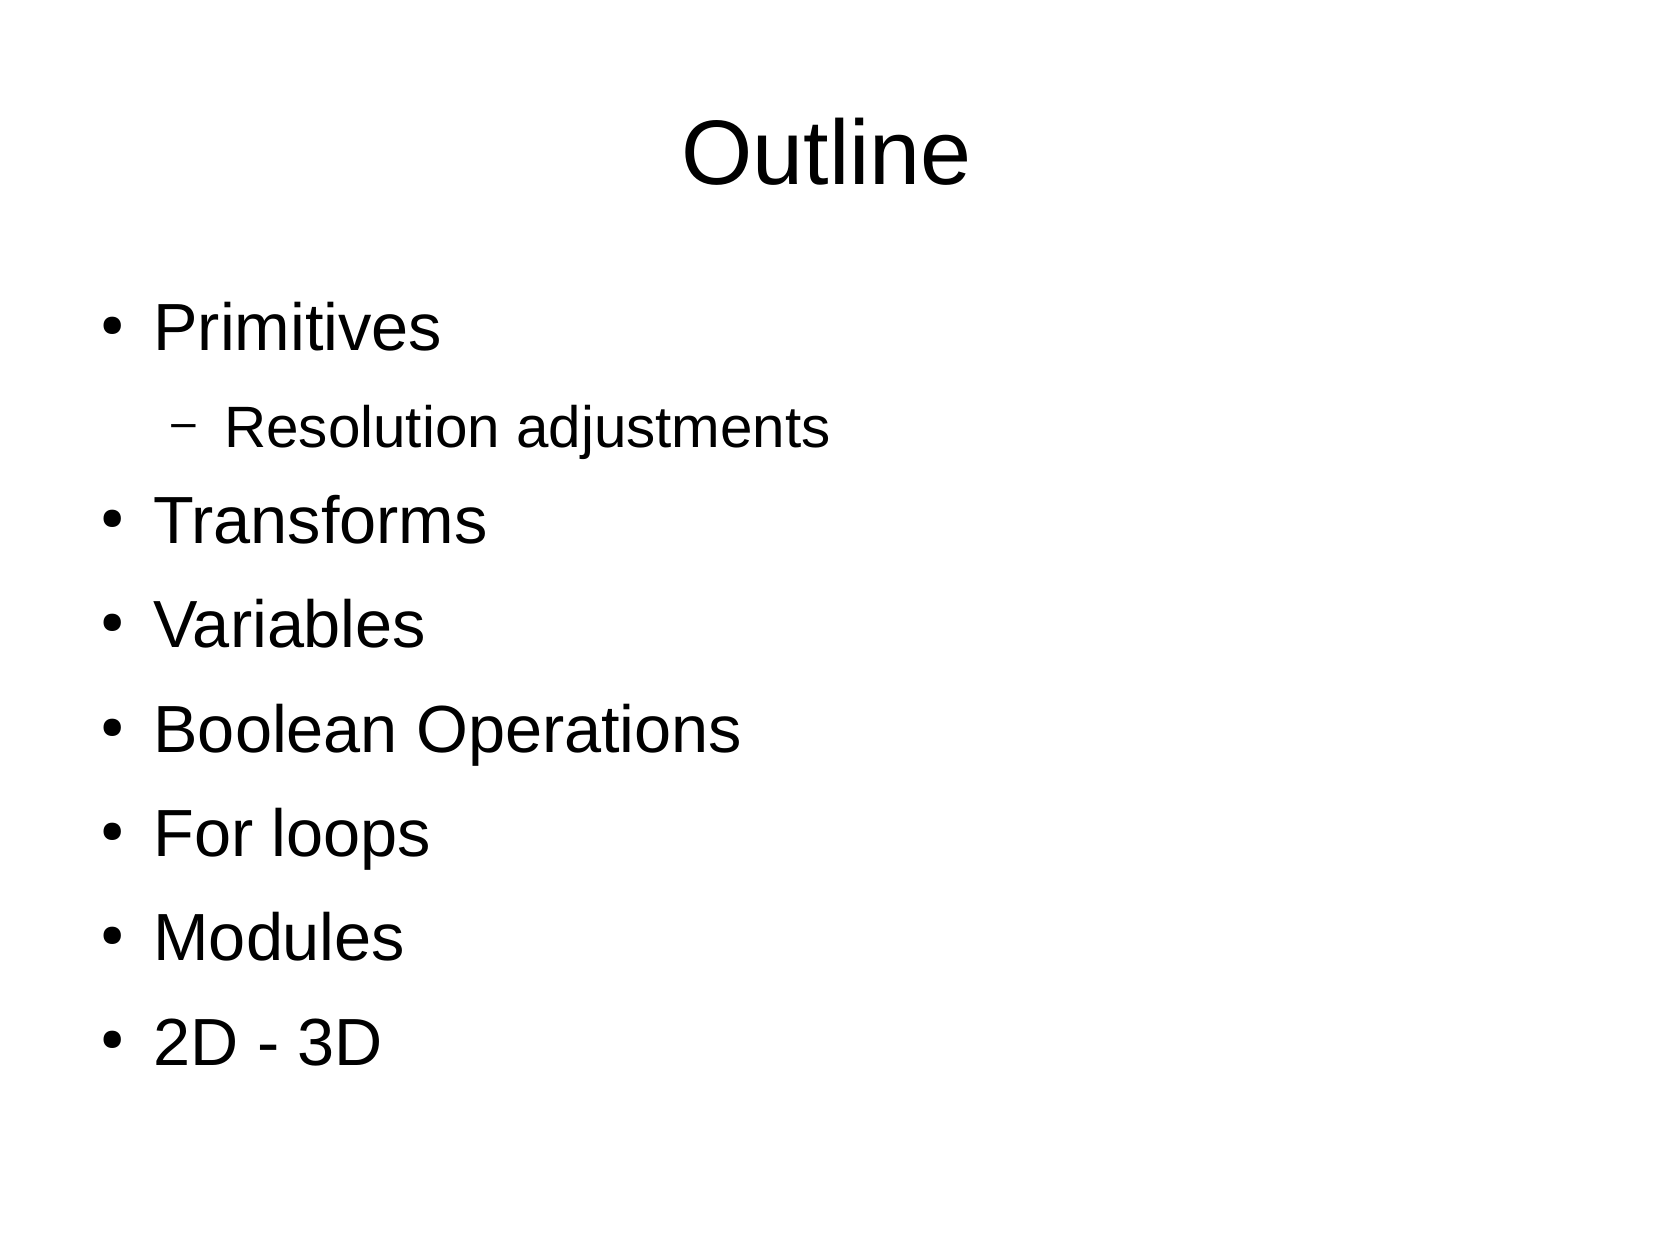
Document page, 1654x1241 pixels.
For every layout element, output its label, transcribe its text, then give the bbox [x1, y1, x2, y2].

list Primitives Resolution adjustments Transforms Variables Boolean Operations For loops Modules 2D - 3D [82, 290, 1538, 1201]
title Outline [82, 49, 1571, 257]
